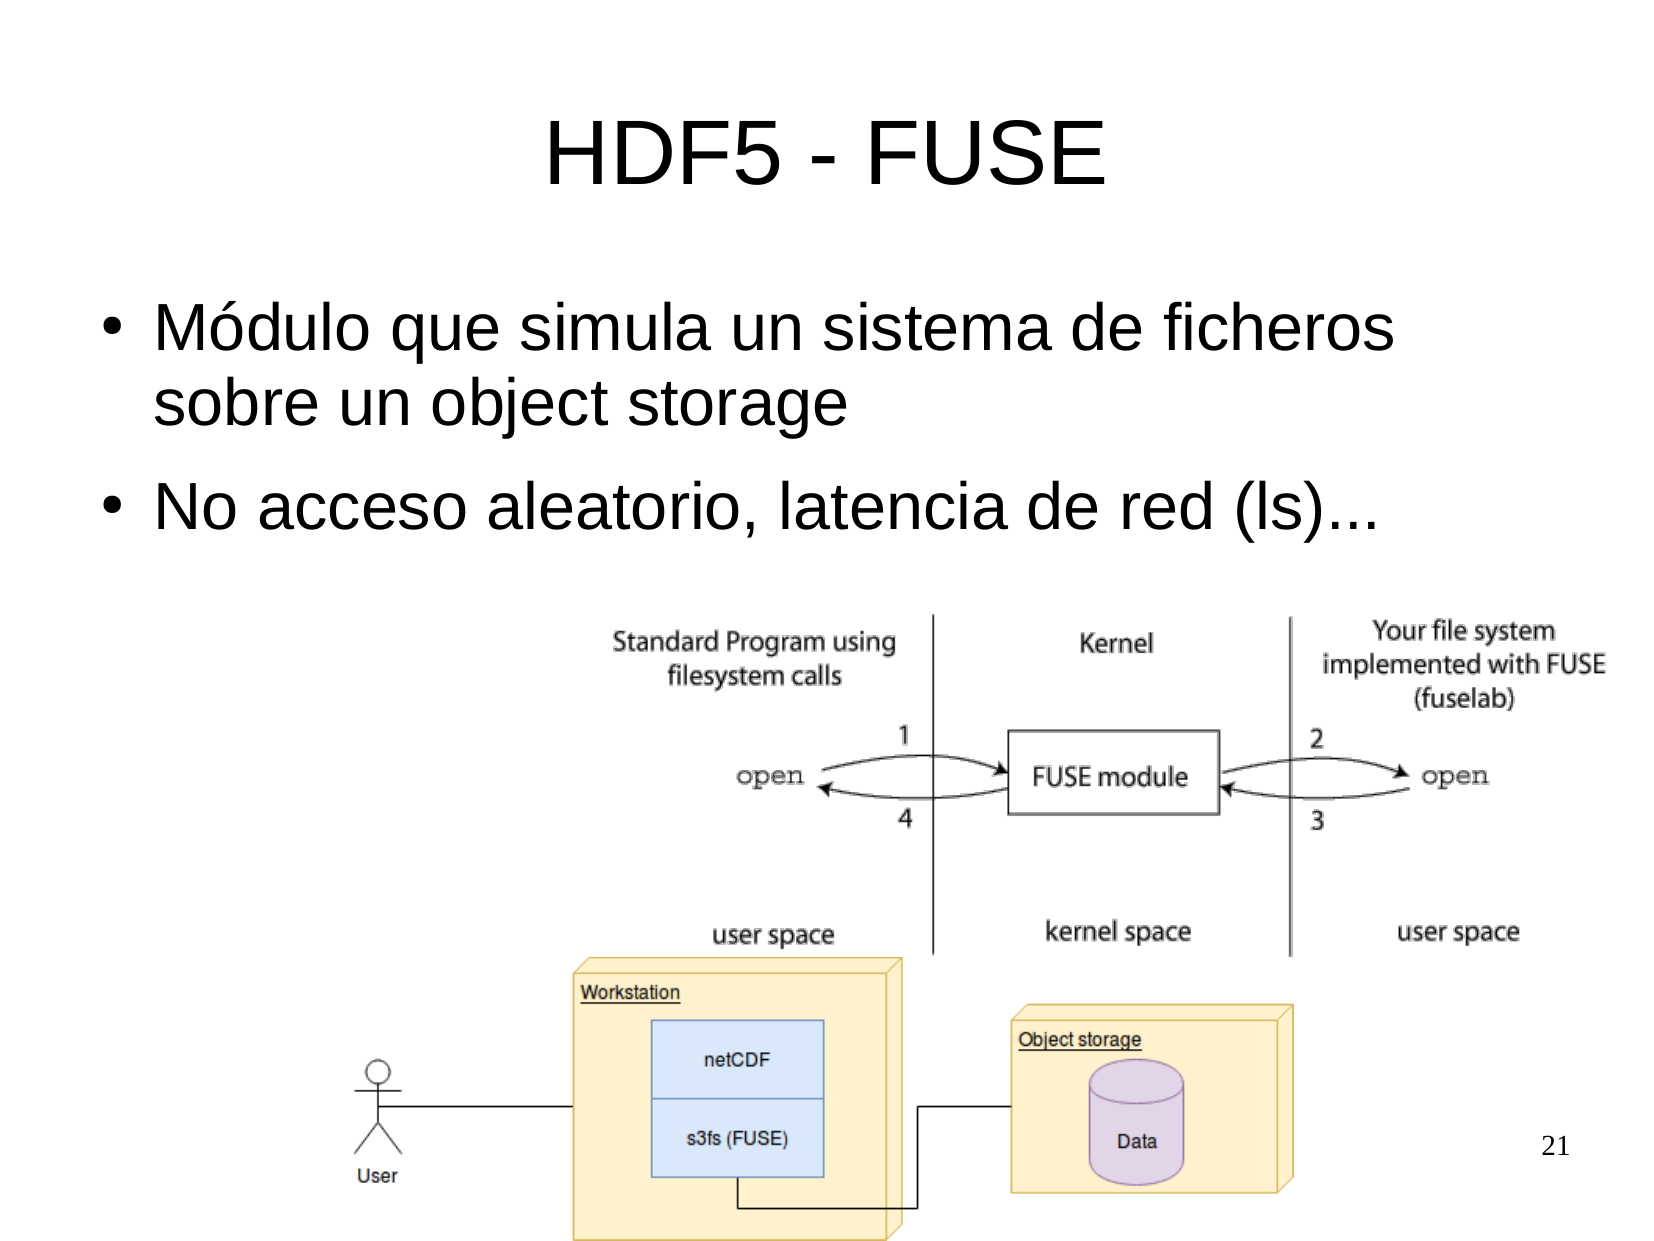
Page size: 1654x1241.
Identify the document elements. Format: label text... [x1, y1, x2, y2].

list Módulo que simula un sistema de ficheros sobre un object storage No acceso aleatorio, latencia de red (ls)... [82, 290, 1571, 1010]
title HDF5 - FUSE [82, 49, 1571, 257]
picture [354, 1010, 1294, 1241]
picture [612, 614, 1607, 957]
